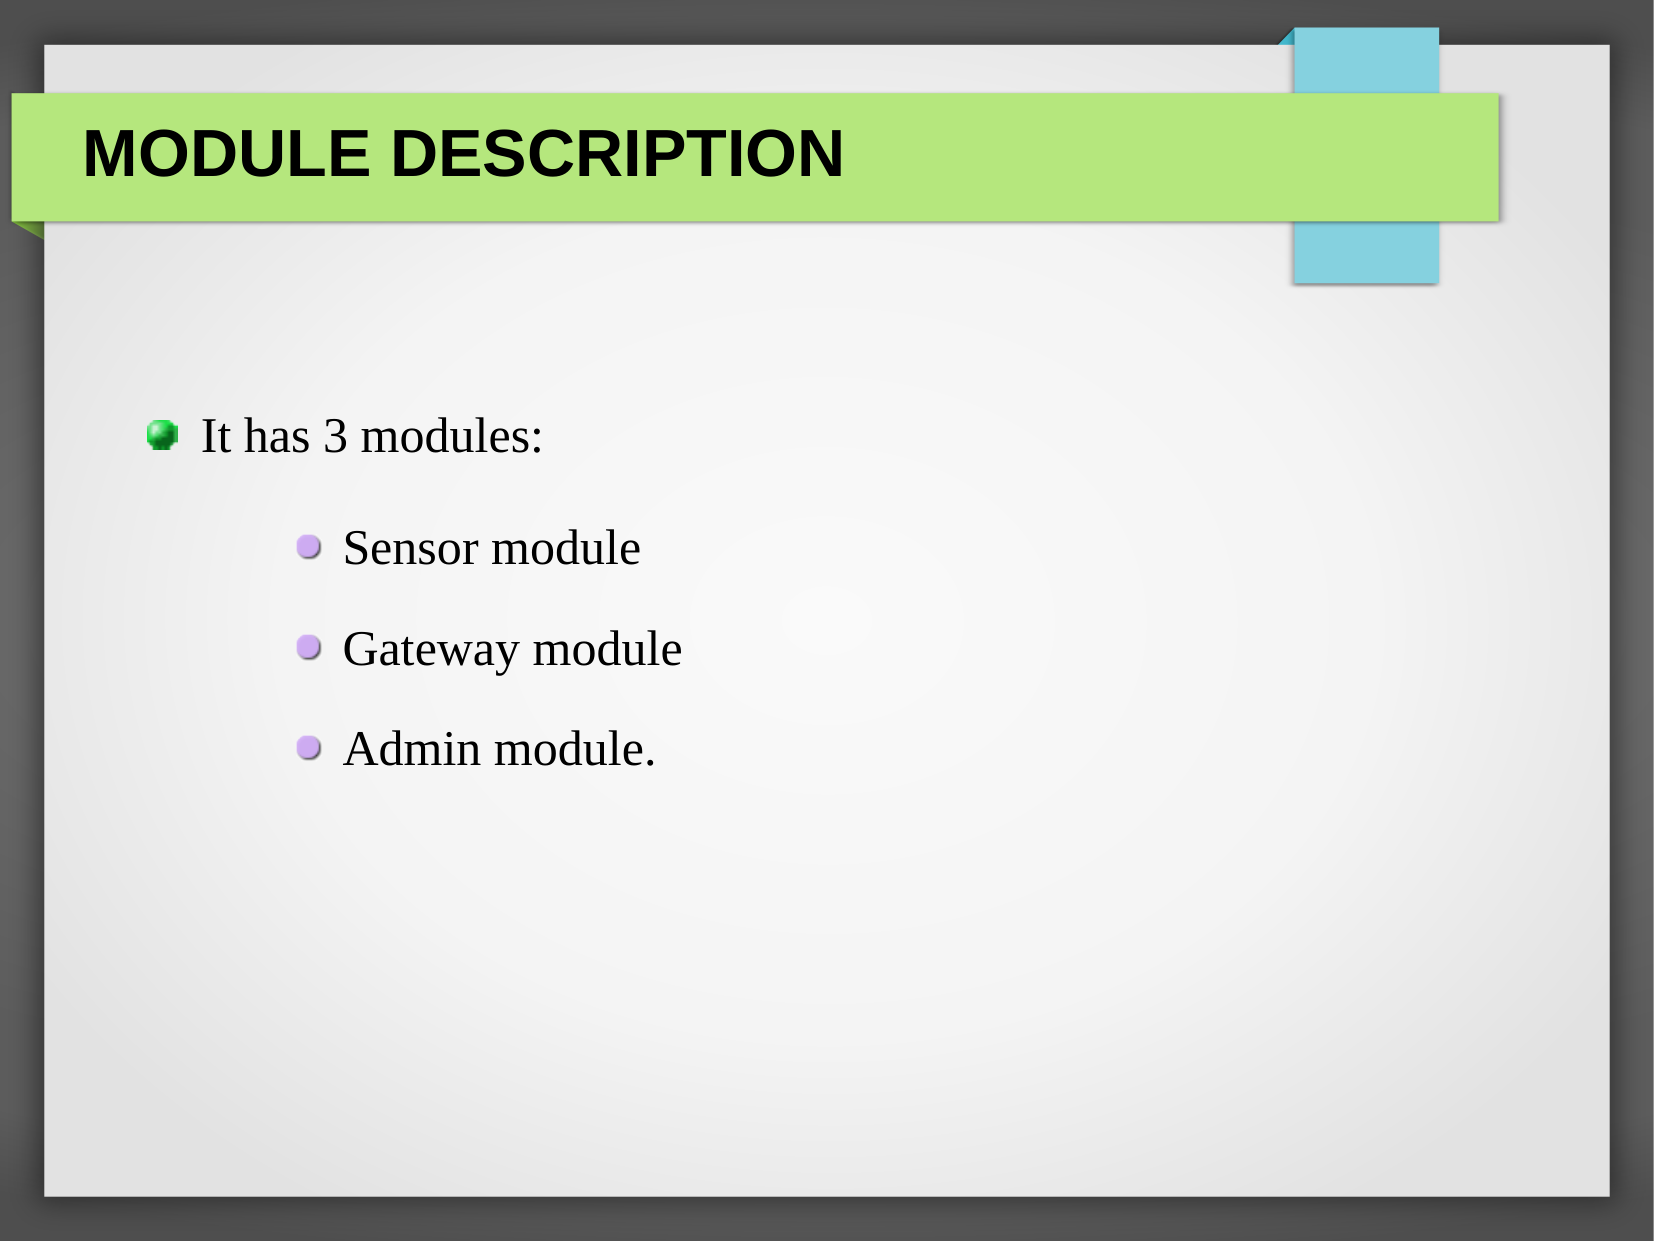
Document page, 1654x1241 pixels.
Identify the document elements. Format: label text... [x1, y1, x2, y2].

title MODULE DESCRIPTION [82, 49, 1571, 257]
list It has 3 modules: Sensor module Gateway module Admin module. [129, 295, 1619, 1015]
picture [0, 0, 1654, 1241]
